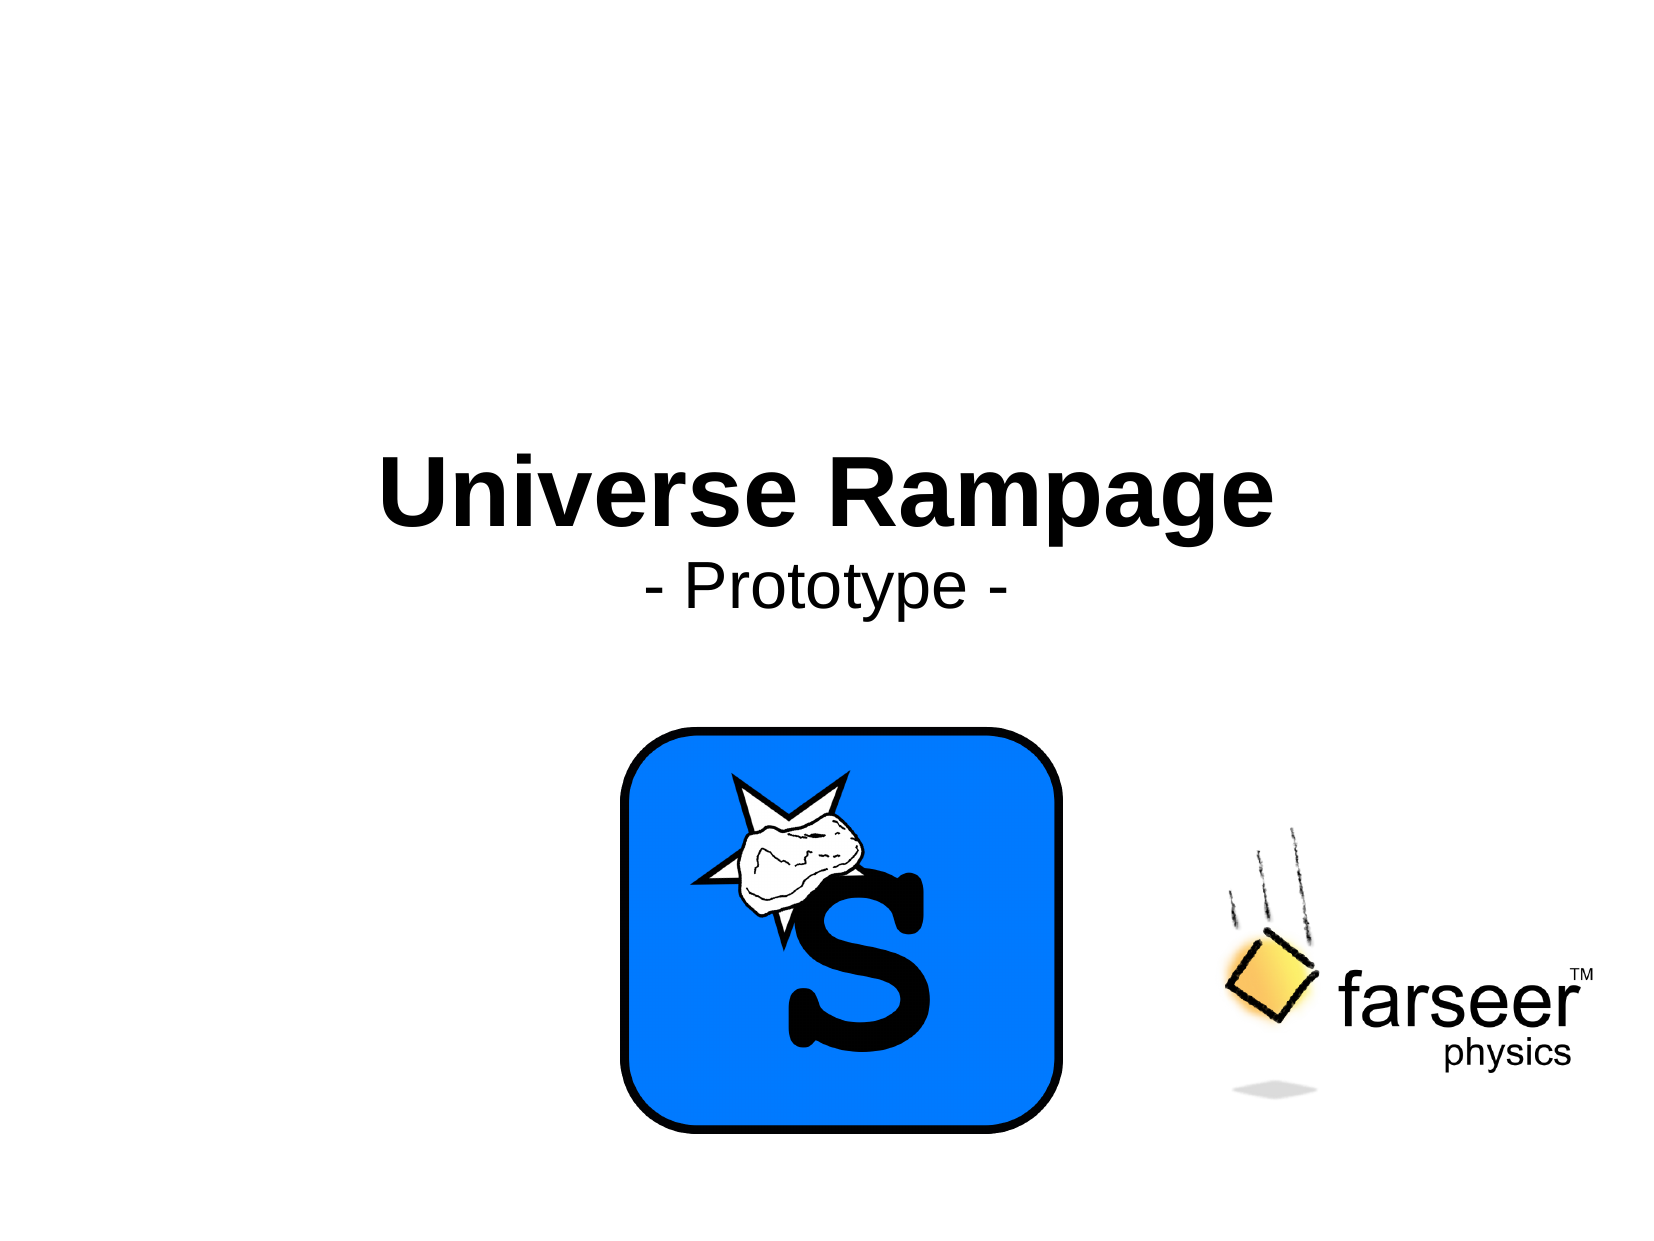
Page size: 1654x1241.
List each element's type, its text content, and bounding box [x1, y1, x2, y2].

picture [1210, 826, 1595, 1101]
subtitle Universe Rampage - Prototype - [82, 49, 1571, 1010]
picture [620, 708, 1063, 1152]
